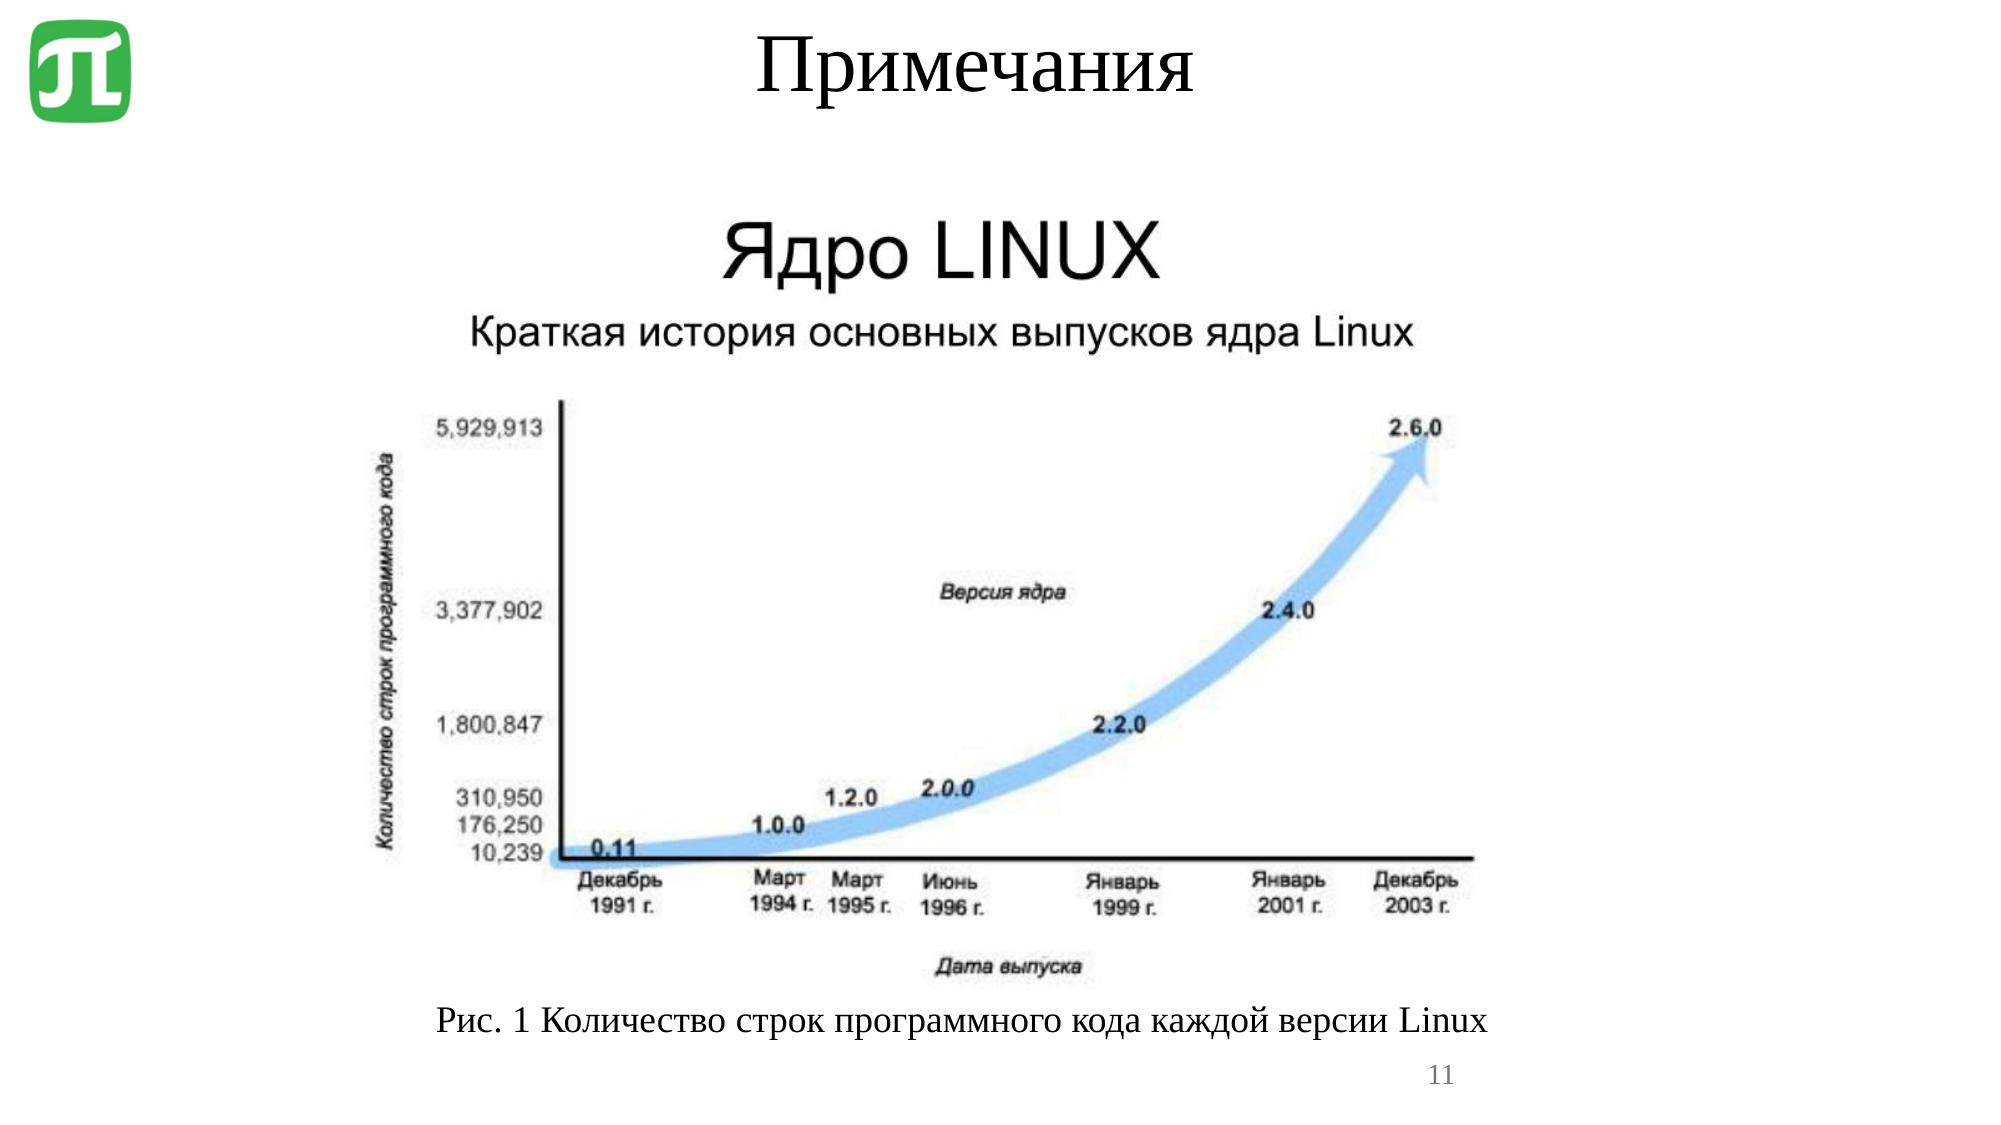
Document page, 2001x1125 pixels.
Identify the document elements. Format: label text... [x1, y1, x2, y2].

text_box [1412, 1042, 1863, 1103]
text_box Примечания [348, 9, 1602, 127]
text_box Рис. 1 Количество строк программного кода каждой версии Linux [420, 991, 1839, 1053]
picture [0, 0, 161, 149]
picture [304, 131, 1580, 1089]
